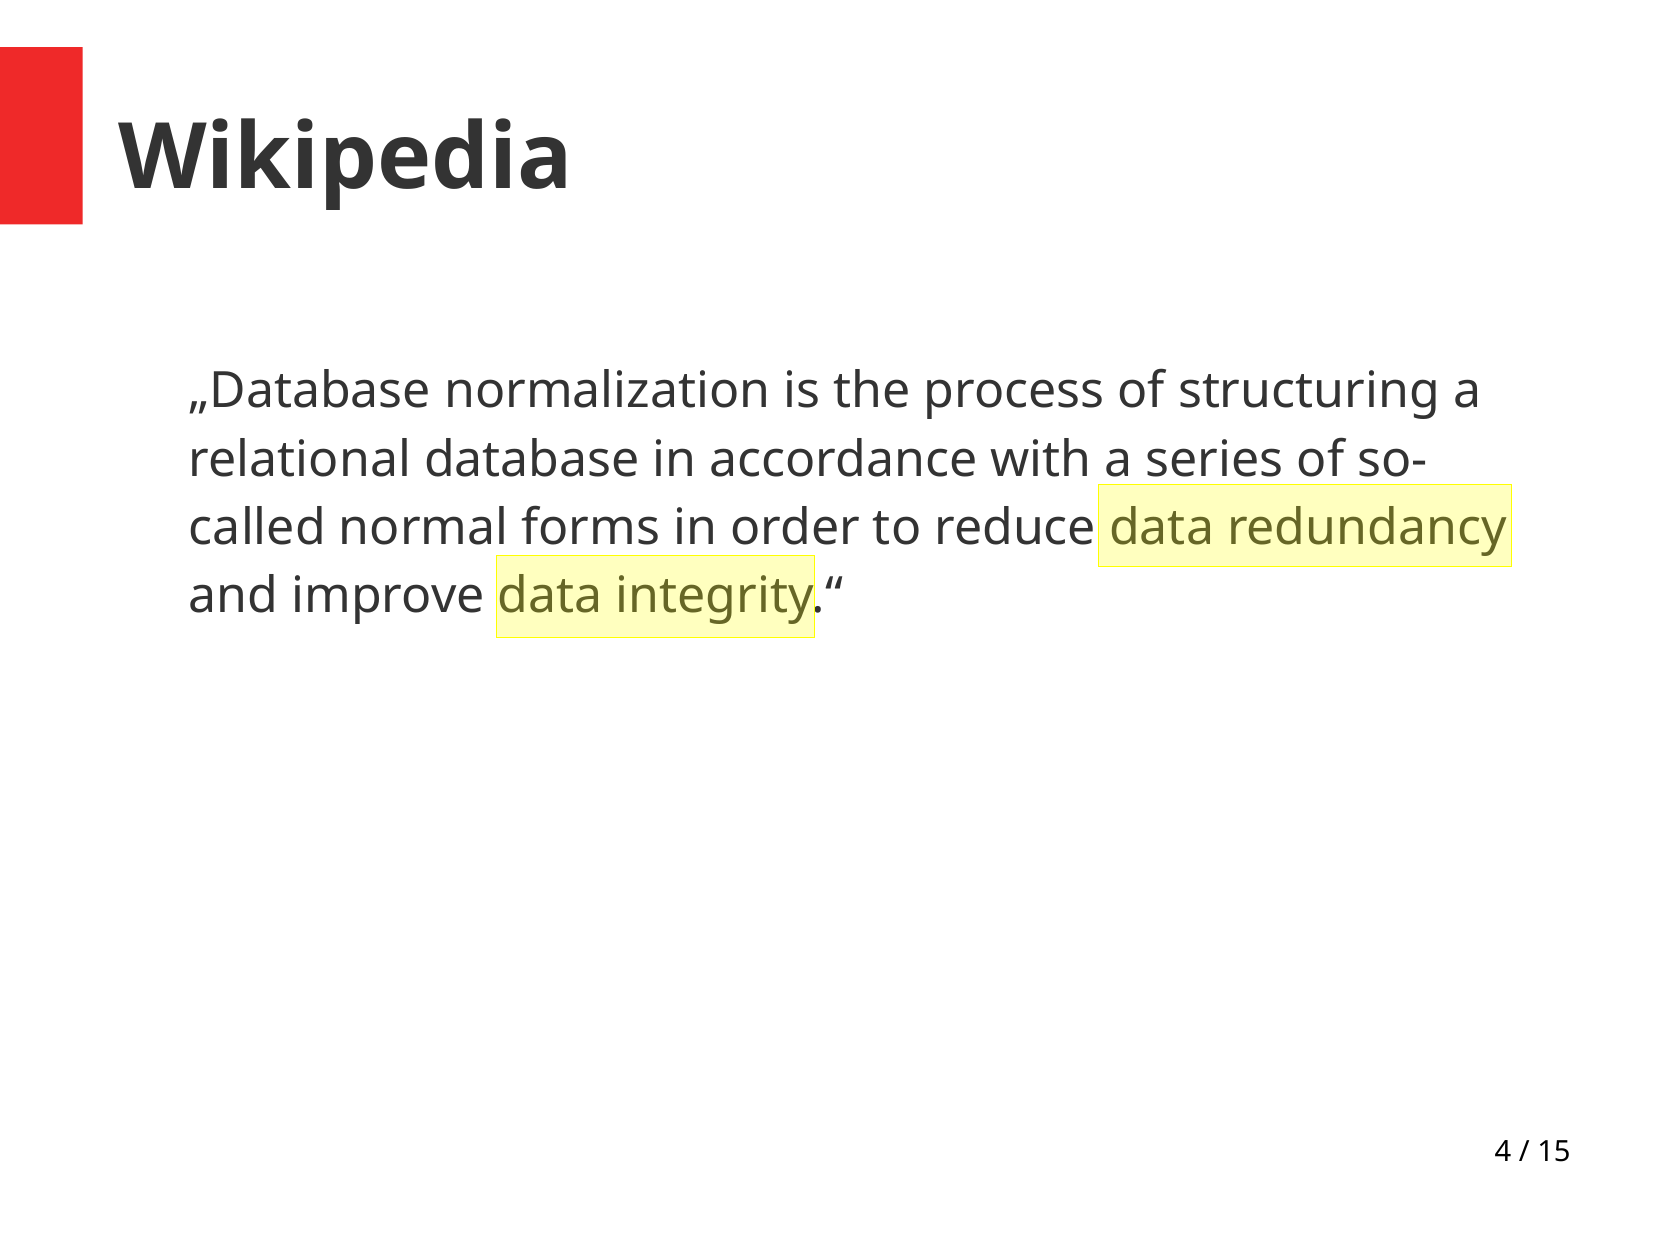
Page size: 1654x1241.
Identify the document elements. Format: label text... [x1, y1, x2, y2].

text_box [1098, 484, 1512, 567]
list „Database normalization is the process of structuring a relational database in accordance with a series of so-called normal forms in order to reduce data redundancy and improve data integrity.“ [118, 354, 1536, 1074]
title Wikipedia [118, 49, 1571, 257]
text_box [496, 555, 815, 638]
